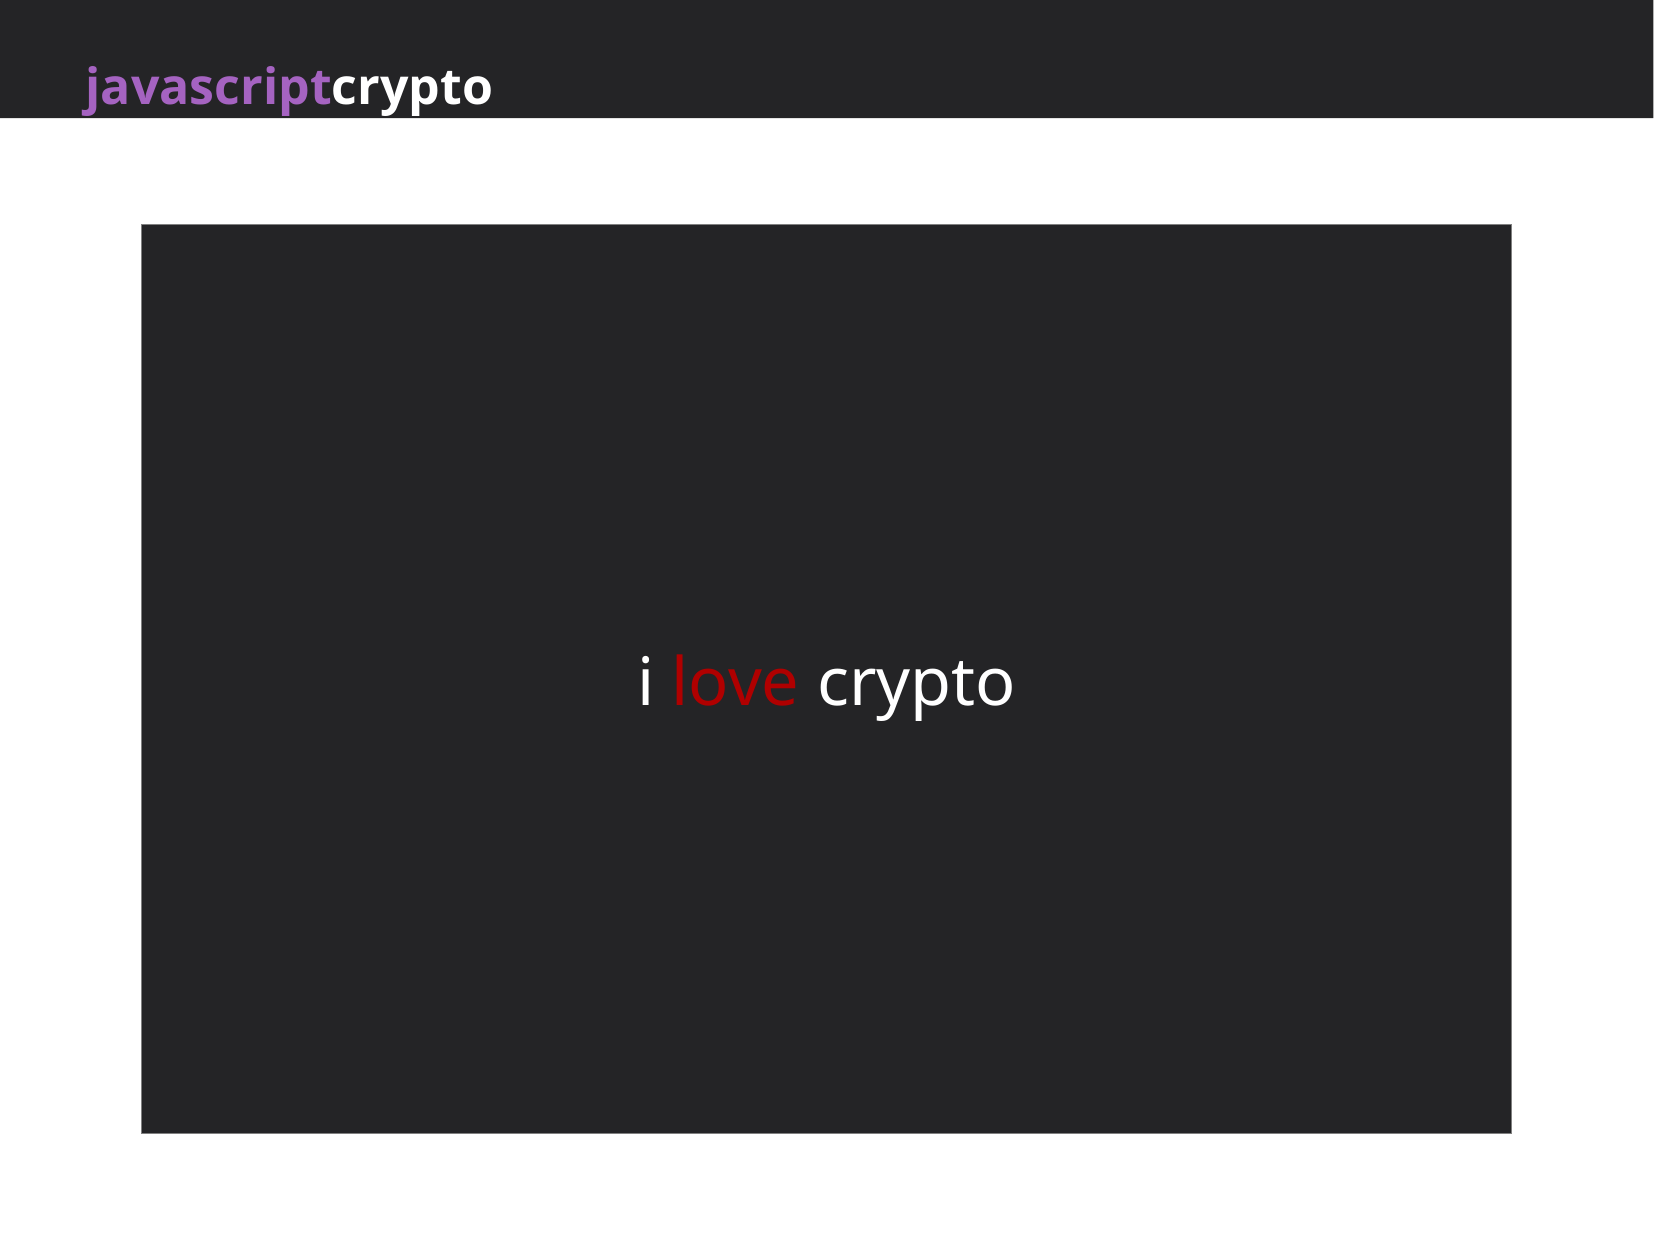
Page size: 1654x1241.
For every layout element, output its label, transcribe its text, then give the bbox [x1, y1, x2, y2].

text_box [0, 0, 1654, 119]
text_box [165, 531, 1441, 1087]
text_box i love crypto [141, 224, 1512, 1134]
text_box javascriptcrypto [70, 43, 544, 119]
